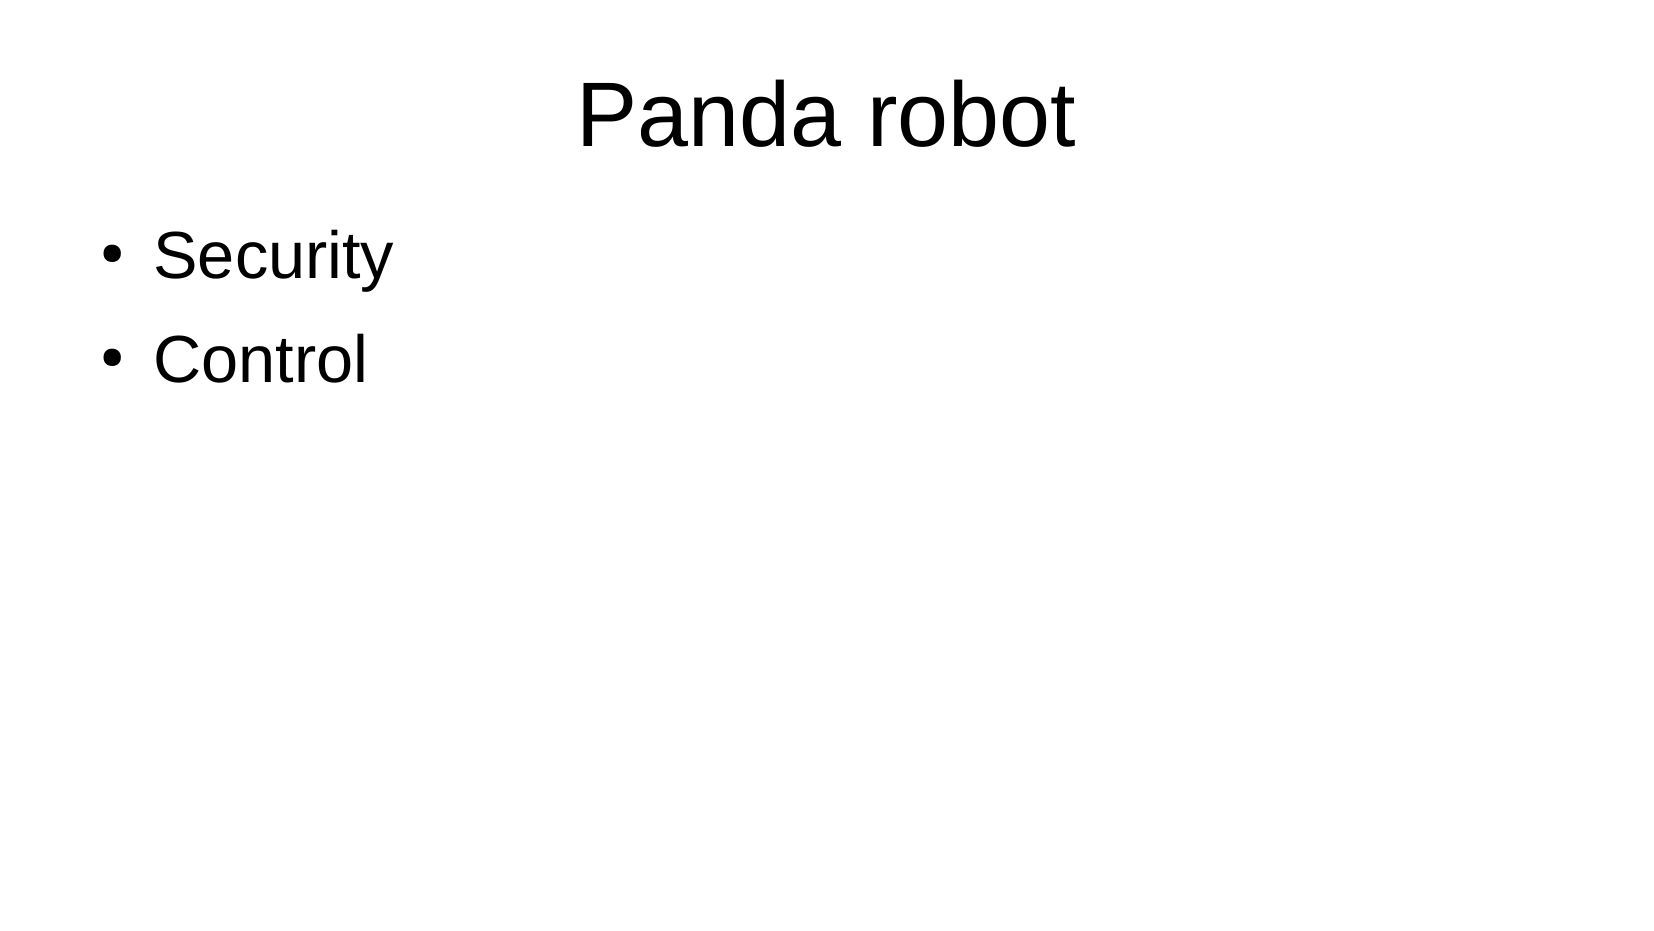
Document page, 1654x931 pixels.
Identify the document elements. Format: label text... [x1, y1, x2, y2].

list Security Control [82, 217, 1571, 758]
title Panda robot [82, 37, 1571, 193]
